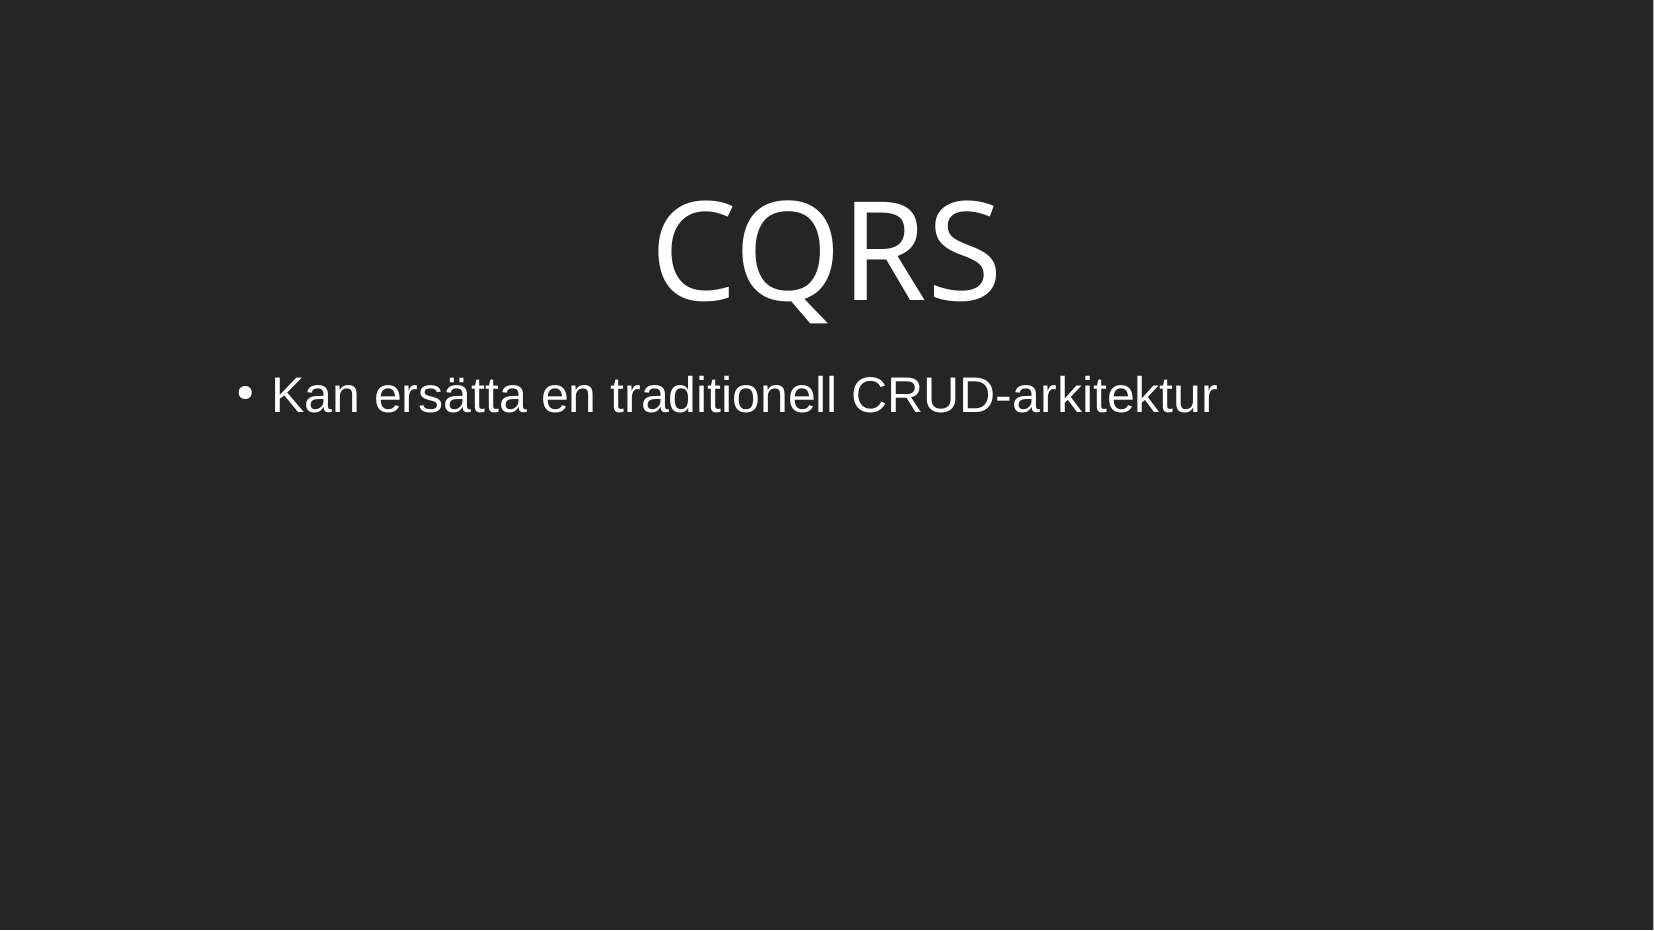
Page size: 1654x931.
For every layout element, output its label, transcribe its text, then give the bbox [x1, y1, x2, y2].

title CQRS [82, 140, 1571, 355]
text_box Kan ersätta en traditionell CRUD-arkitektur [236, 366, 1506, 535]
